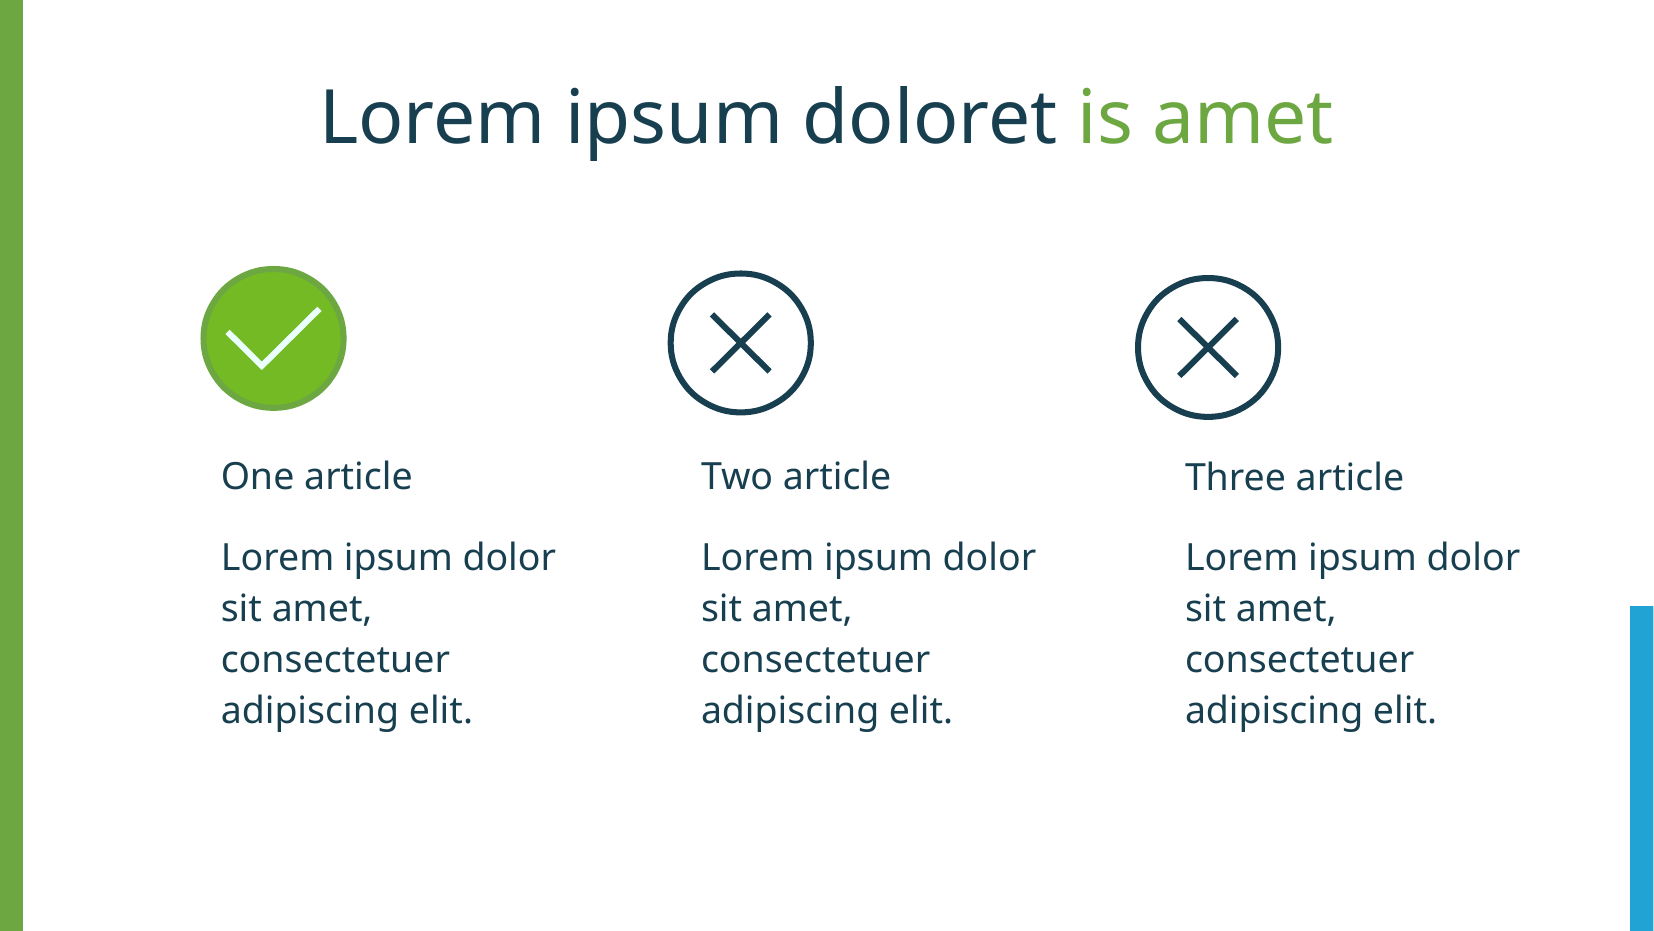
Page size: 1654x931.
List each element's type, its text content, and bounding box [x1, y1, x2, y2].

list One article Lorem ipsum dolor sit amet, consectetuer adipiscing elit. [150, 450, 608, 825]
title Lorem ipsum doloret is amet [82, 37, 1571, 193]
list Two article Lorem ipsum dolor sit amet, consectetuer adipiscing elit. [630, 450, 1088, 825]
list Three article Lorem ipsum dolor sit amet, consectetuer adipiscing elit. [1114, 450, 1572, 826]
text_box [207, 273, 340, 404]
